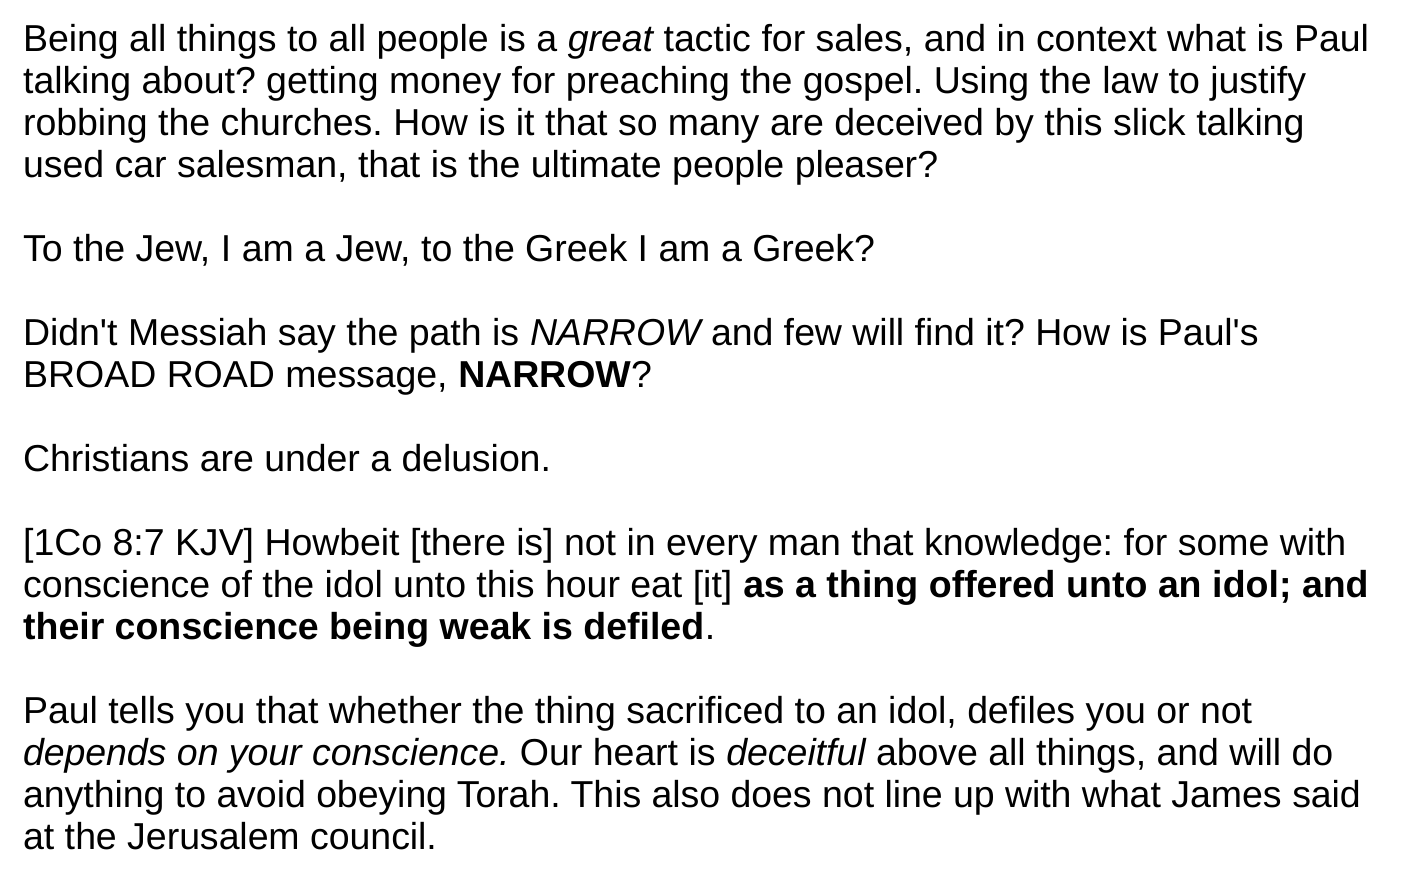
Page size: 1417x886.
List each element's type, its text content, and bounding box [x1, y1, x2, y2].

text_box Being all things to all people is a great tactic for sales, and in context what is Paul talking about? getting money for preaching the gospel. Using the law to justify robbing the churches. How is it that so many are deceived by this slick talking used car salesman, that is the ultimate people pleaser? To the Jew, I am a Jew, to the Greek I am a Greek? Didn't Messiah say the path is NARROW and few will find it? How is Paul's BROAD ROAD message, NARROW? Christians are under a delusion. [1Co 8:7 KJV] Howbeit [there is] not in every man that knowledge: for some with conscience of the idol unto this hour eat [it] as a thing offered unto an idol; and their conscience being weak is defiled. Paul tells you that whether the thing sacrificed to an idol, defiles you or not depends on your conscience. Our heart is deceitful above all things, and will do anything to avoid obeying Torah. This also does not line up with what James said at the Jerusalem council. [Act 15:20 NKJV] "but that we write to them to abstain from things polluted by idols, [from] sexual immorality, [from] things strangled, and [from] blood. These four things were NOT to be the stopping point in the conversion of pagans to the ways of Yah. However, even here we see Paul lying. He was supposed to teach against idolatry - point blank. He instead spends THREE CHAPTERS, explaining that it's only a problem if someone who is weak in faith sees your act. This is NOT truth. [1Jo 5:21 NKJV] Little children, keep yourselves from idols. Amen. [Rev 2:14 NKJV] "But I have a few things against you, because you have there those who hold the doctrine of Balaam, who taught Balak to put a stumbling block before the children of Israel, to eat things sacrificed to idols, and to commit sexual immorality. (Paul is Balaam) [8, 9, 1410, 881]
